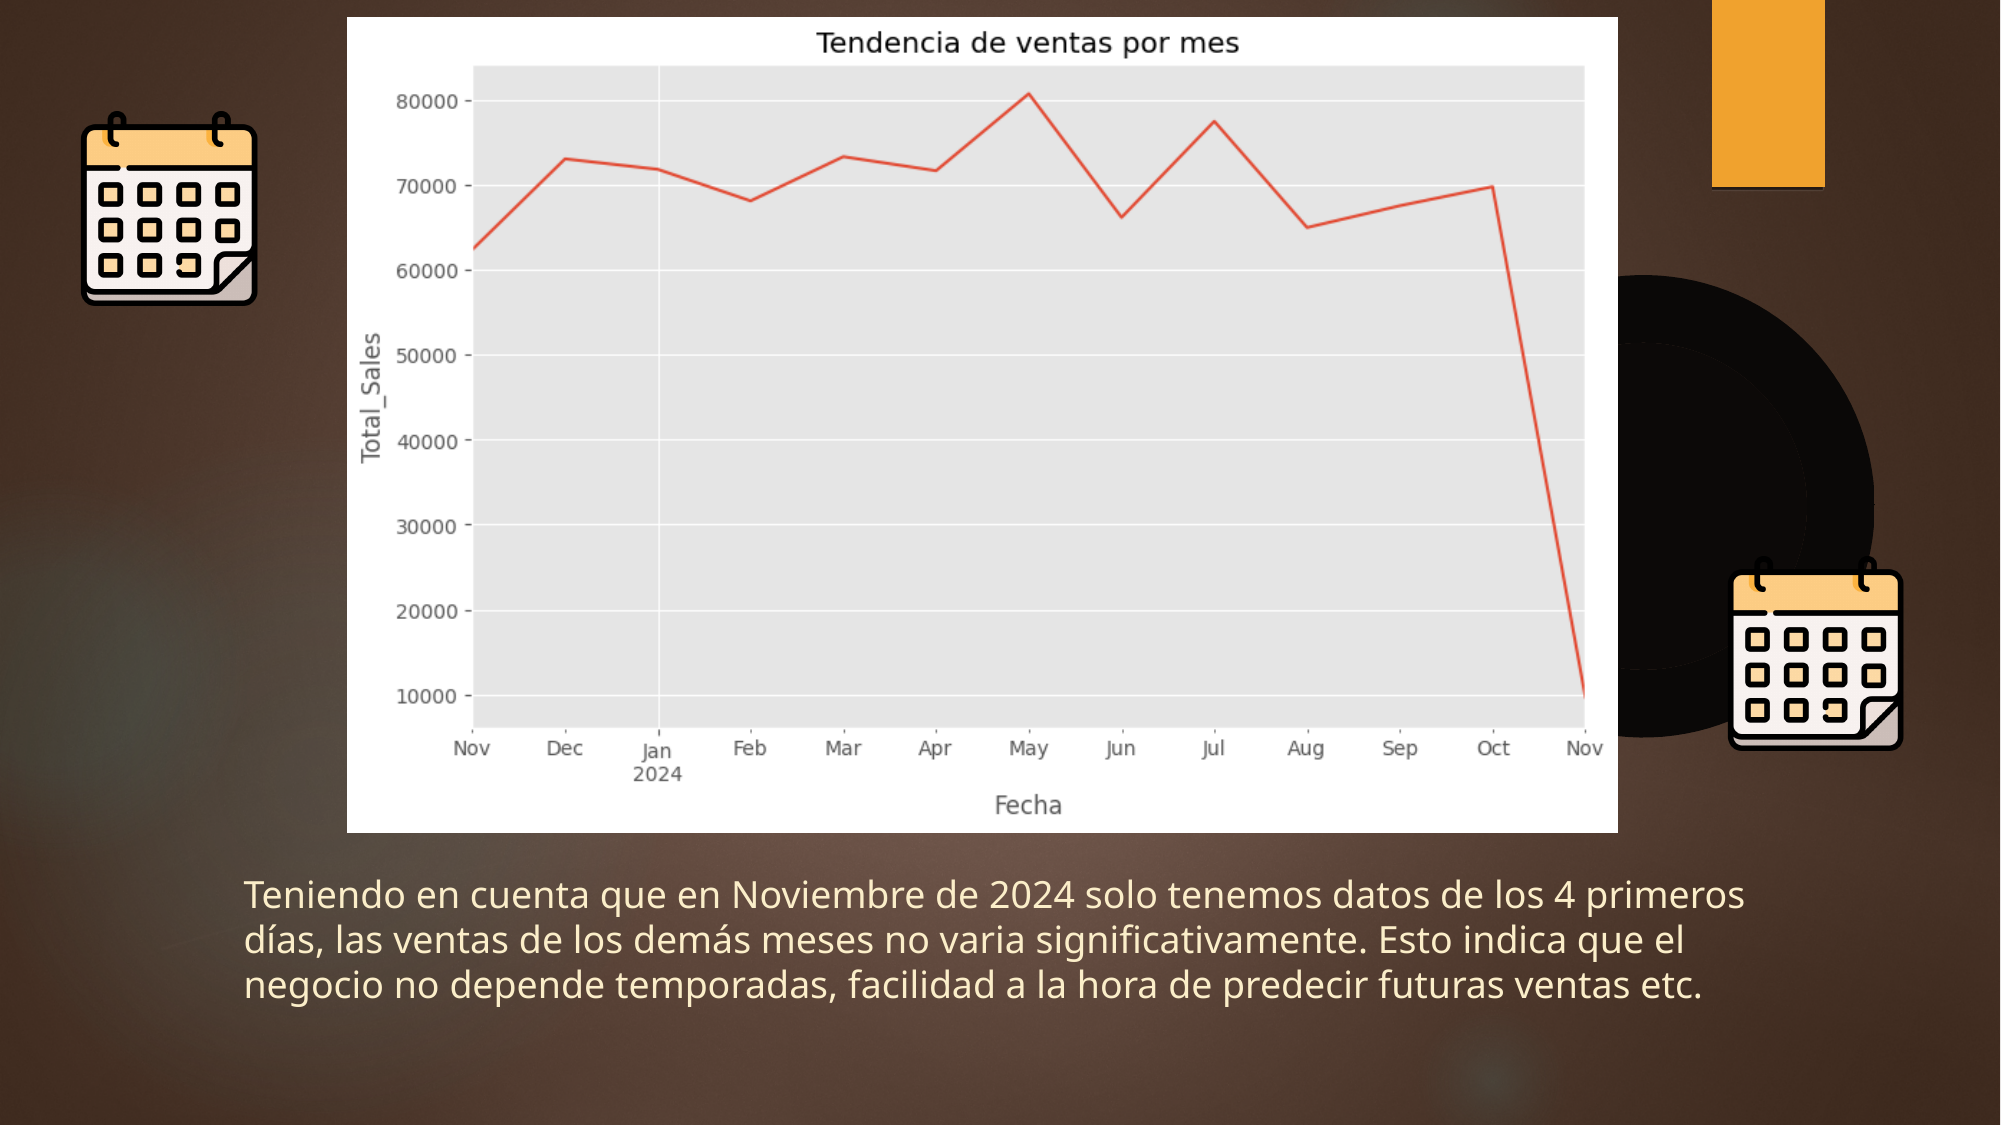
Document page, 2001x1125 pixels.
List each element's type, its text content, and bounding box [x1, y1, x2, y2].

title Teniendo en cuenta que en Noviembre de 2024 solo tenemos datos de los 4 primeros días, las ventas de los demás meses no varia significativamente. Esto indica que el negocio no depende temporadas, facilidad a la hora de predecir futuras ventas etc. [228, 863, 1772, 1094]
picture [71, 111, 267, 306]
picture [1718, 556, 1913, 751]
picture [347, 17, 1618, 834]
